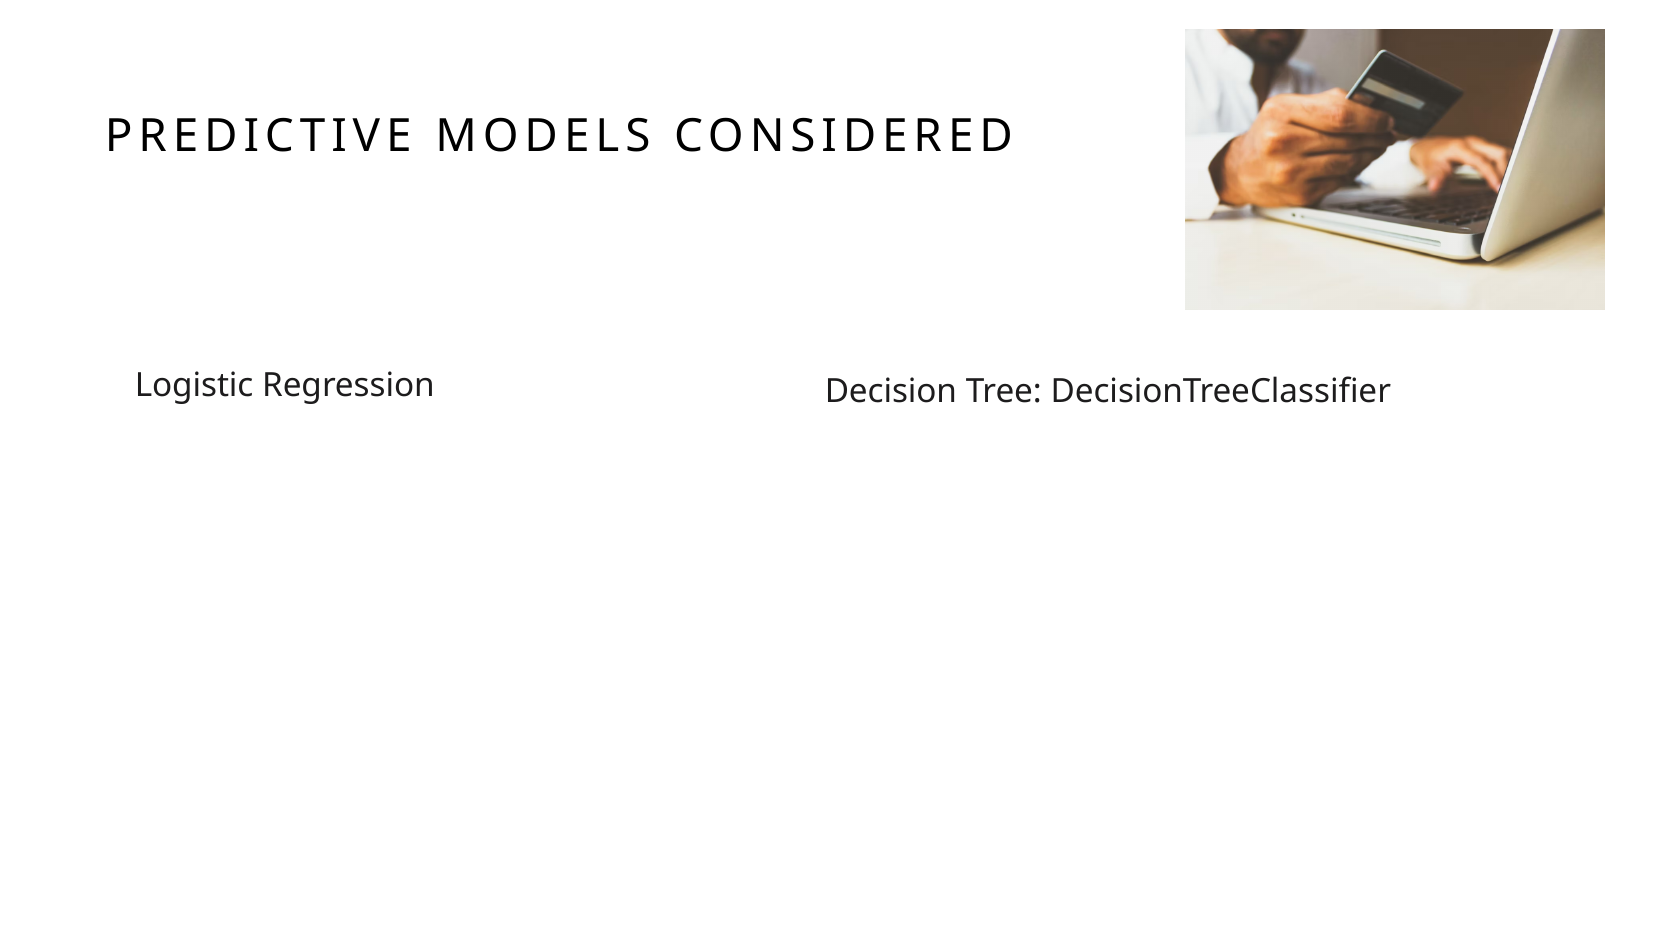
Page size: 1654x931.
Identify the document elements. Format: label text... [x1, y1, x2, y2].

text_box Predictive Models considered [90, 94, 1231, 181]
text_box Decision Tree: DecisionTreeClassifier [810, 360, 1456, 466]
picture [1185, 29, 1605, 310]
text_box Logistic Regression [120, 353, 541, 421]
